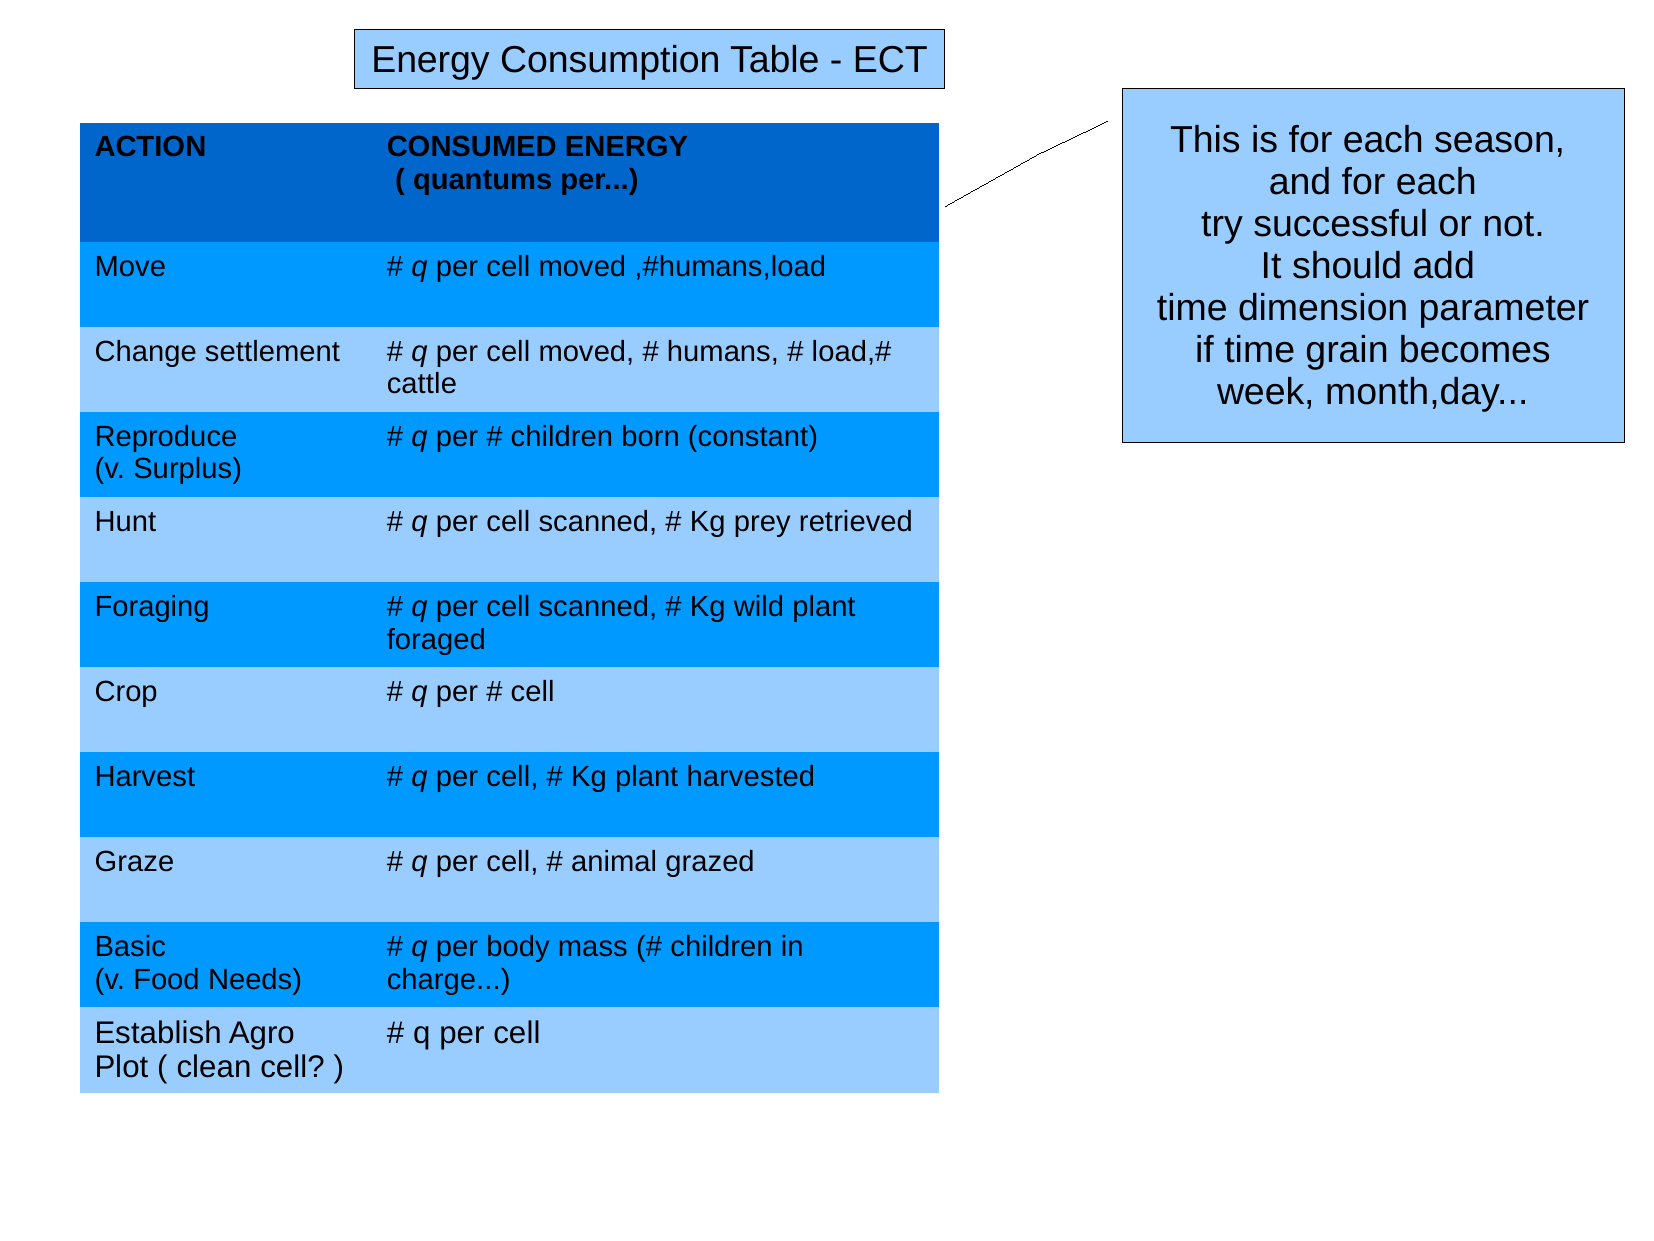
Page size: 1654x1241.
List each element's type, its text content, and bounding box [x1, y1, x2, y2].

table_cell Harvest [80, 752, 372, 837]
table_cell Basic (v. Food Needs) [80, 922, 372, 1007]
table_header CONSUMED ENERGY ( quantums per...) [372, 123, 939, 242]
text_box Energy Consumption Table - ECT [354, 29, 945, 89]
table_cell Reproduce (v. Surplus) [80, 412, 372, 497]
table_cell # q per body mass (# children in charge...) [372, 922, 939, 1007]
table_cell Establish Agro Plot ( clean cell? ) [80, 1007, 372, 1093]
table_cell Foraging [80, 582, 372, 667]
table_cell # q per cell, # Kg plant harvested [372, 752, 939, 837]
table_cell Hunt [80, 497, 372, 582]
table_cell Change settlement [80, 327, 372, 412]
table_cell # q per cell moved ,#humans,load [372, 242, 939, 327]
table_cell # q per cell scanned, # Kg wild plant foraged [372, 582, 939, 667]
table_cell # q per # cell [372, 667, 939, 752]
table_cell Crop [80, 667, 372, 752]
table_cell # q per # children born (constant) [372, 412, 939, 497]
table_cell # q per cell scanned, # Kg prey retrieved [372, 497, 939, 582]
table_cell # q per cell, # animal grazed [372, 837, 939, 922]
table_cell Move [80, 242, 372, 327]
text_box This is for each season, and for each try successful or not. It should add time dimension parameter if time grain becomes week, month,day... [1122, 89, 1624, 443]
table_cell # q per cell [372, 1007, 939, 1093]
table_cell # q per cell moved, # humans, # load,# cattle [372, 327, 939, 412]
table_header ACTION [80, 123, 372, 242]
table_cell Graze [80, 837, 372, 922]
